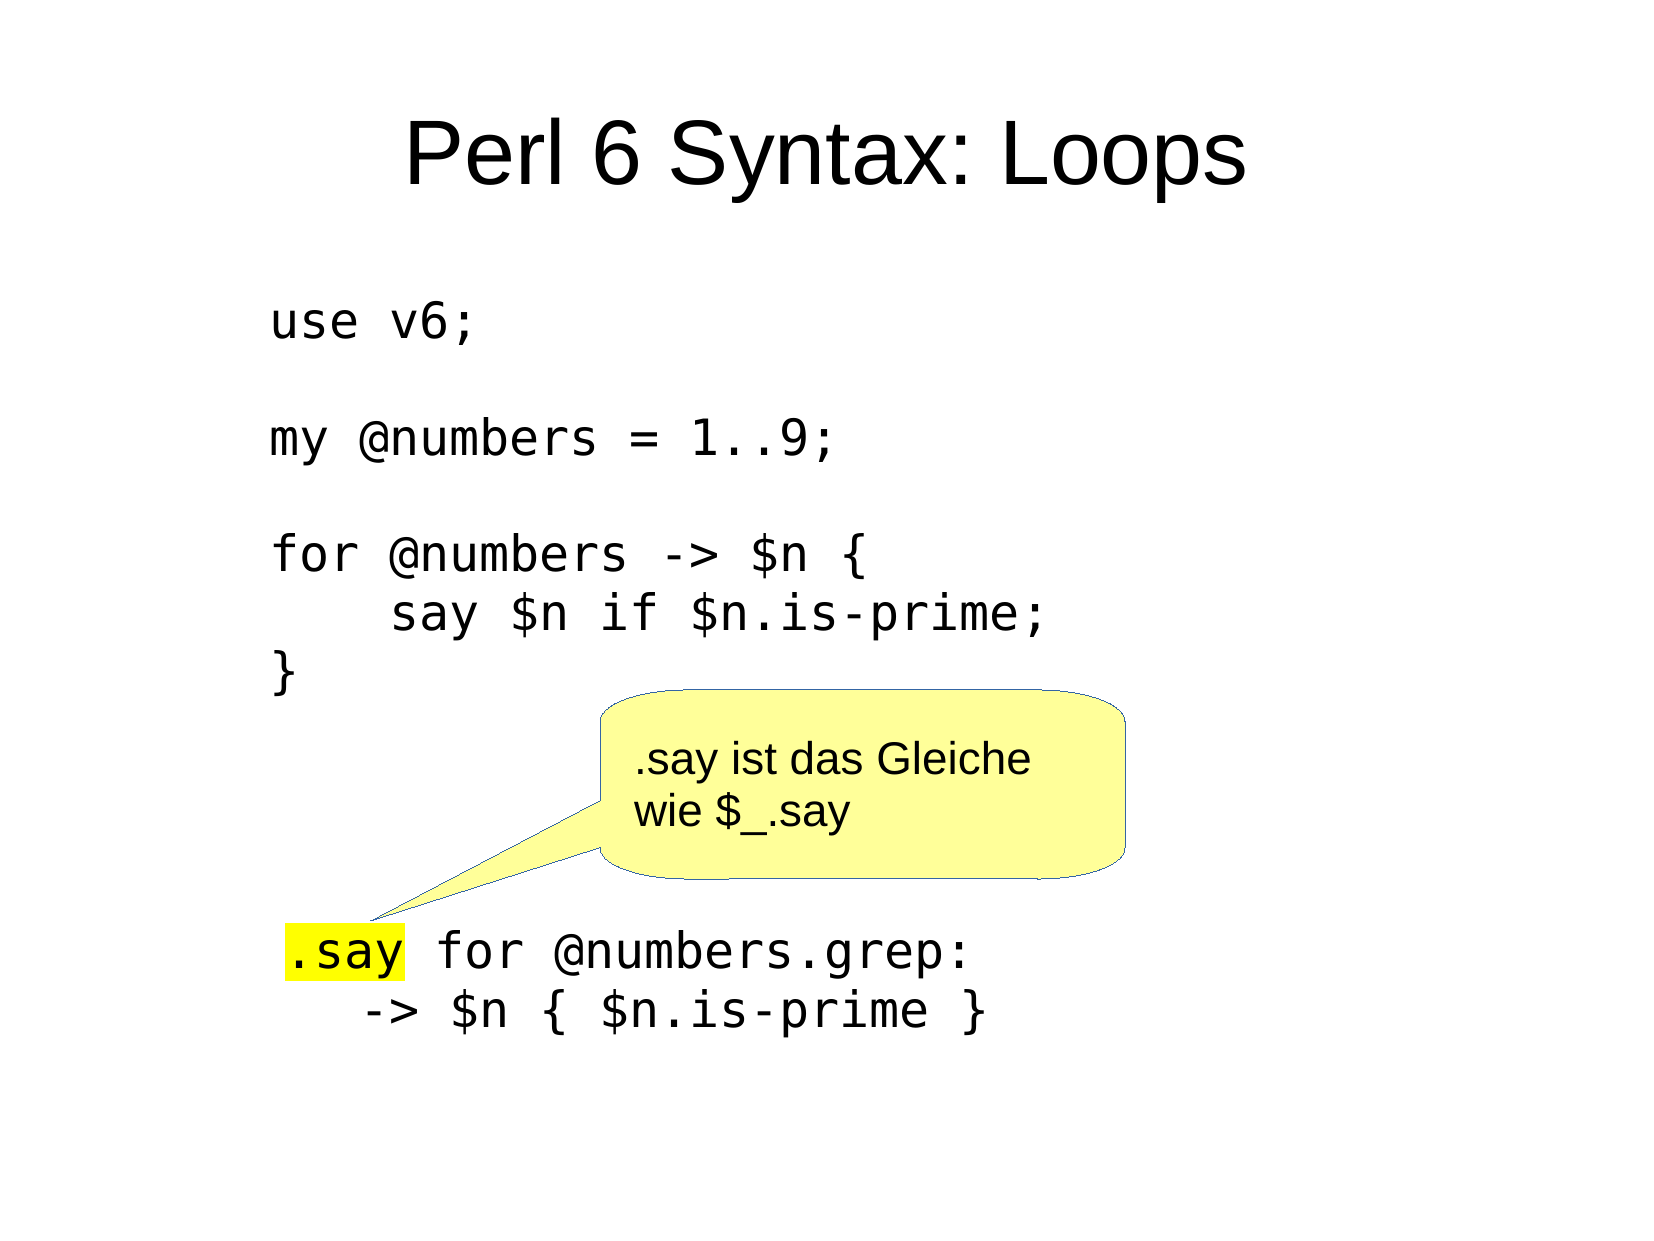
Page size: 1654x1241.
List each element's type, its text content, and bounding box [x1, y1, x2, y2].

text_box use v6; my @numbers = 1..9; for @numbers -> $n { say $n if $n.is-prime; } [255, 285, 1276, 736]
title Perl 6 Syntax: Loops [82, 49, 1571, 257]
text_box .say for @numbers.grep: -> $n { $n.is-prime } [270, 915, 1231, 1047]
text_box .say ist das Gleiche wie $_.say [370, 689, 1126, 921]
